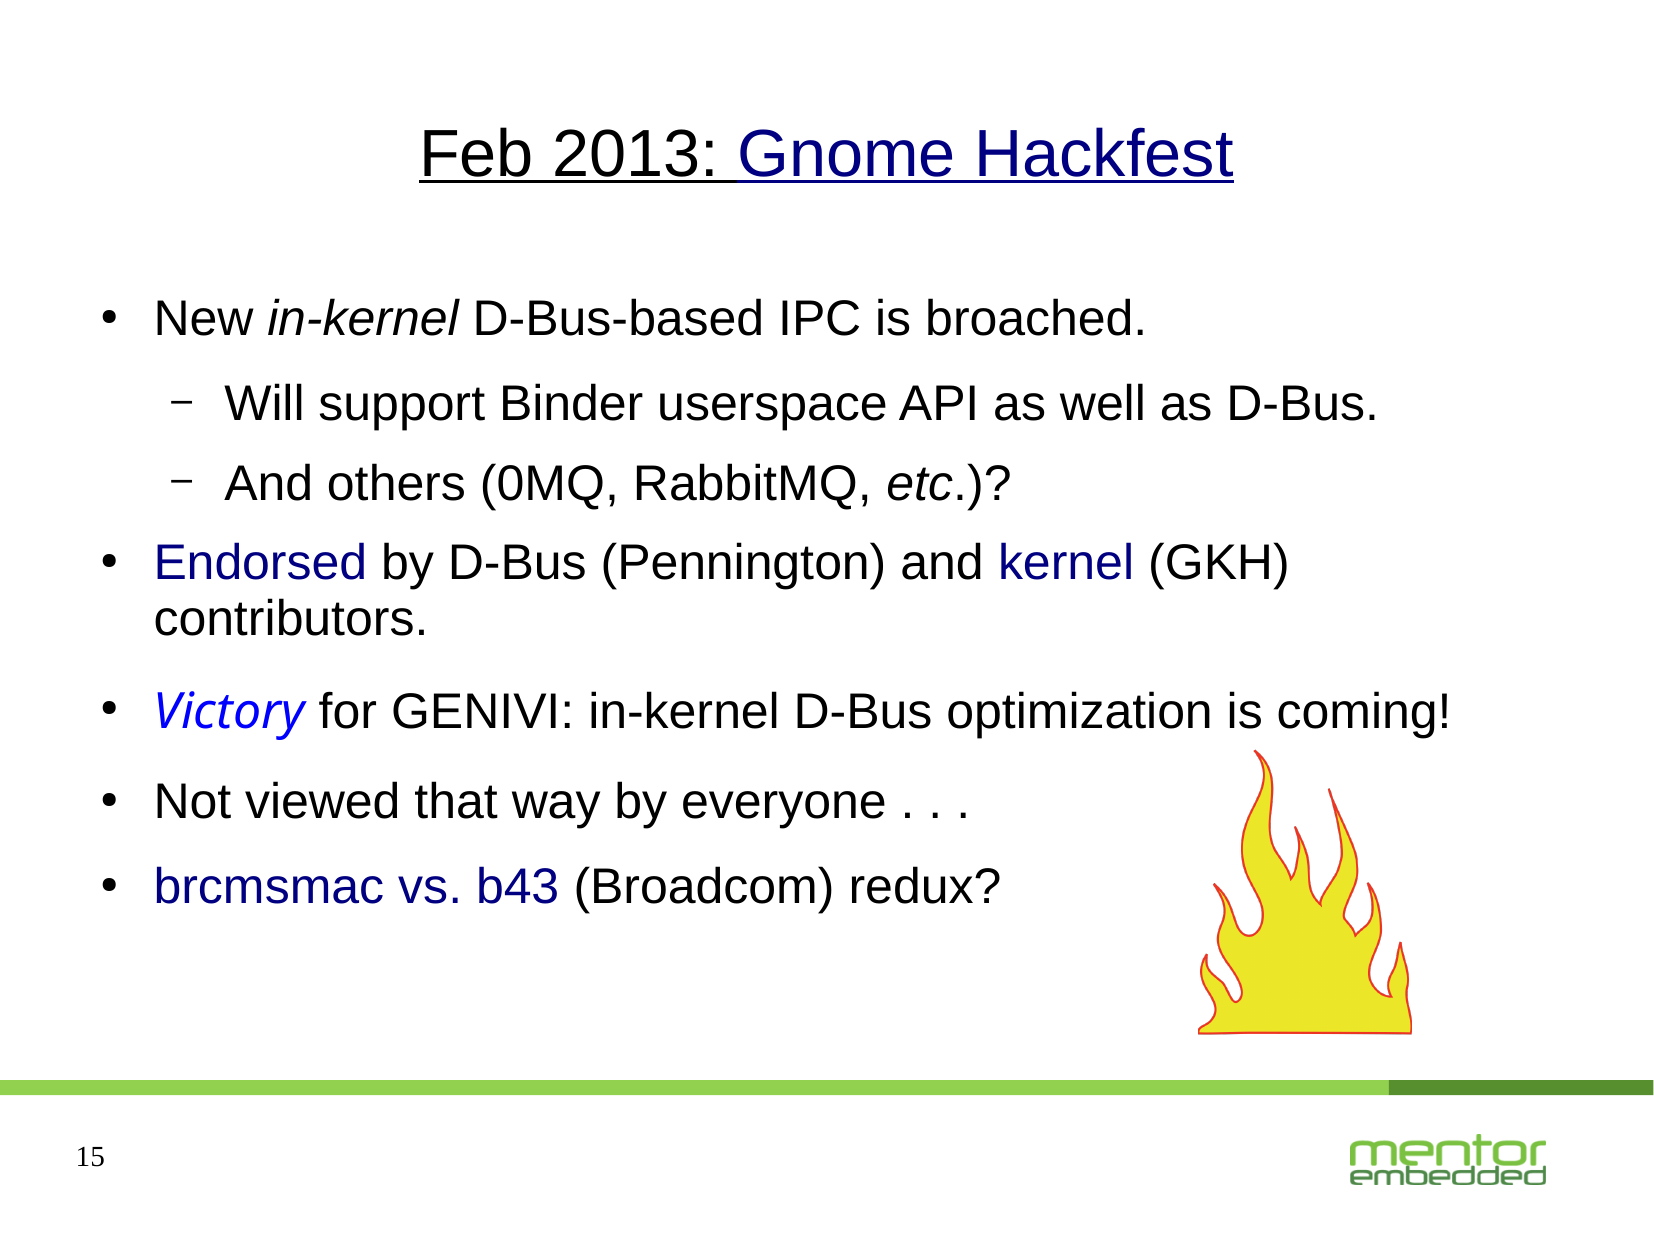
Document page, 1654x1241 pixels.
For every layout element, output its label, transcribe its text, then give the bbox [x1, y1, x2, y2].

picture [1198, 734, 1412, 1036]
picture [1350, 1134, 1546, 1185]
list New in-kernel D-Bus-based IPC is broached. Will support Binder userspace API as well as D-Bus. And others (0MQ, RabbitMQ, etc.)? Endorsed by D-Bus (Pennington) and kernel (GKH) contributors. Victory for GENIVI: in-kernel D-Bus optimization is coming! Not viewed that way by everyone . . . brcmsmac vs. b43 (Broadcom) redux? [82, 290, 1538, 1010]
title Feb 2013: Gnome Hackfest [82, 49, 1571, 257]
